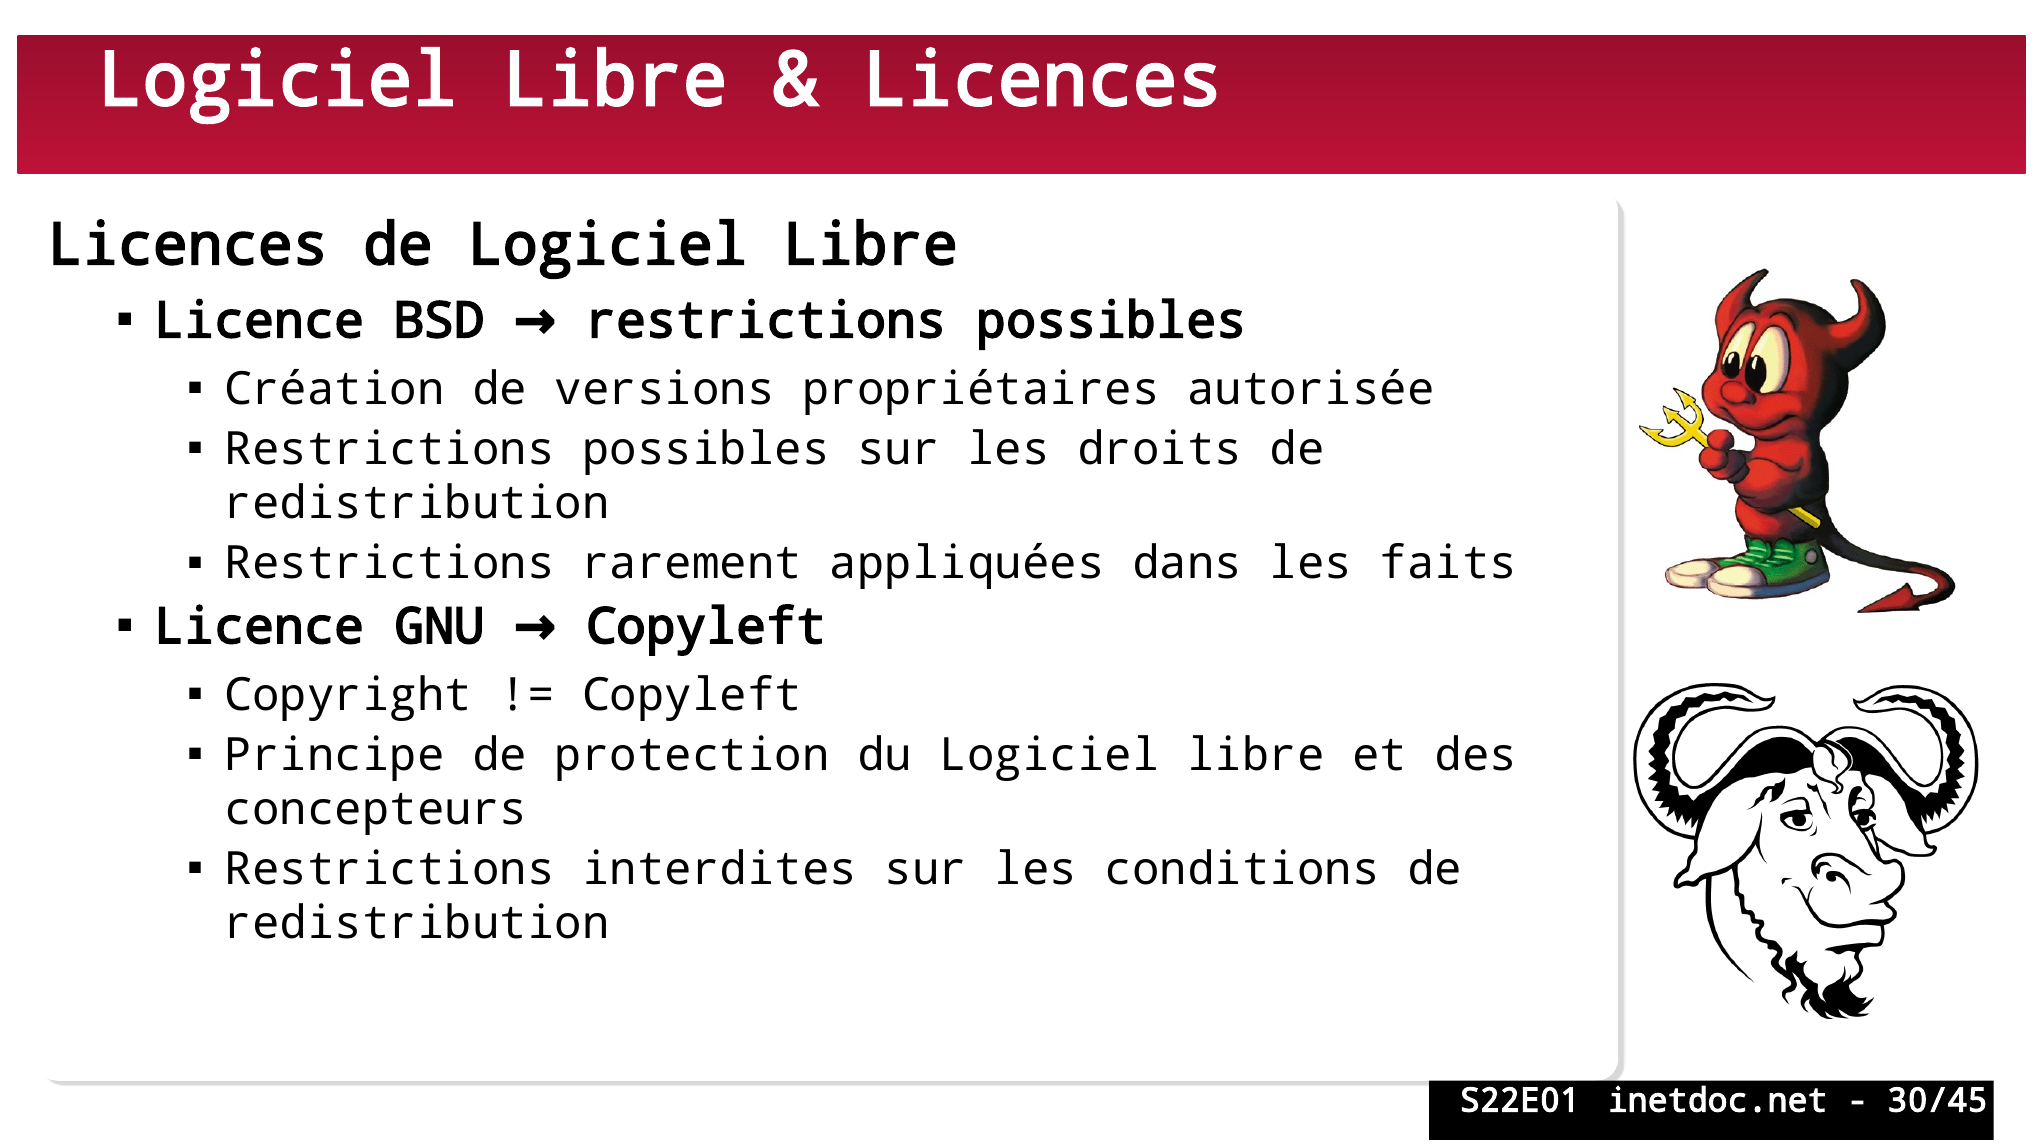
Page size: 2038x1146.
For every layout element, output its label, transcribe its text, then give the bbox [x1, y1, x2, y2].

picture [1627, 673, 1985, 1028]
text_box S22E01 inetdoc.net - 45/45 [1429, 1080, 1994, 1140]
picture [1625, 265, 1961, 621]
text_box Licences de Logiciel Libre Licence BSD → restrictions possibles Création de versions propriétaires autorisée Restrictions possibles sur les droits de redistribution Restrictions rarement appliquées dans les faits Licence GNU → Copyleft Copyright != Copyleft Principe de protection du Logiciel libre et des concepteurs Restrictions interdites sur les conditions de redistribution [35, 188, 1619, 1081]
text_box Logiciel Libre & Licences [17, 35, 2026, 174]
